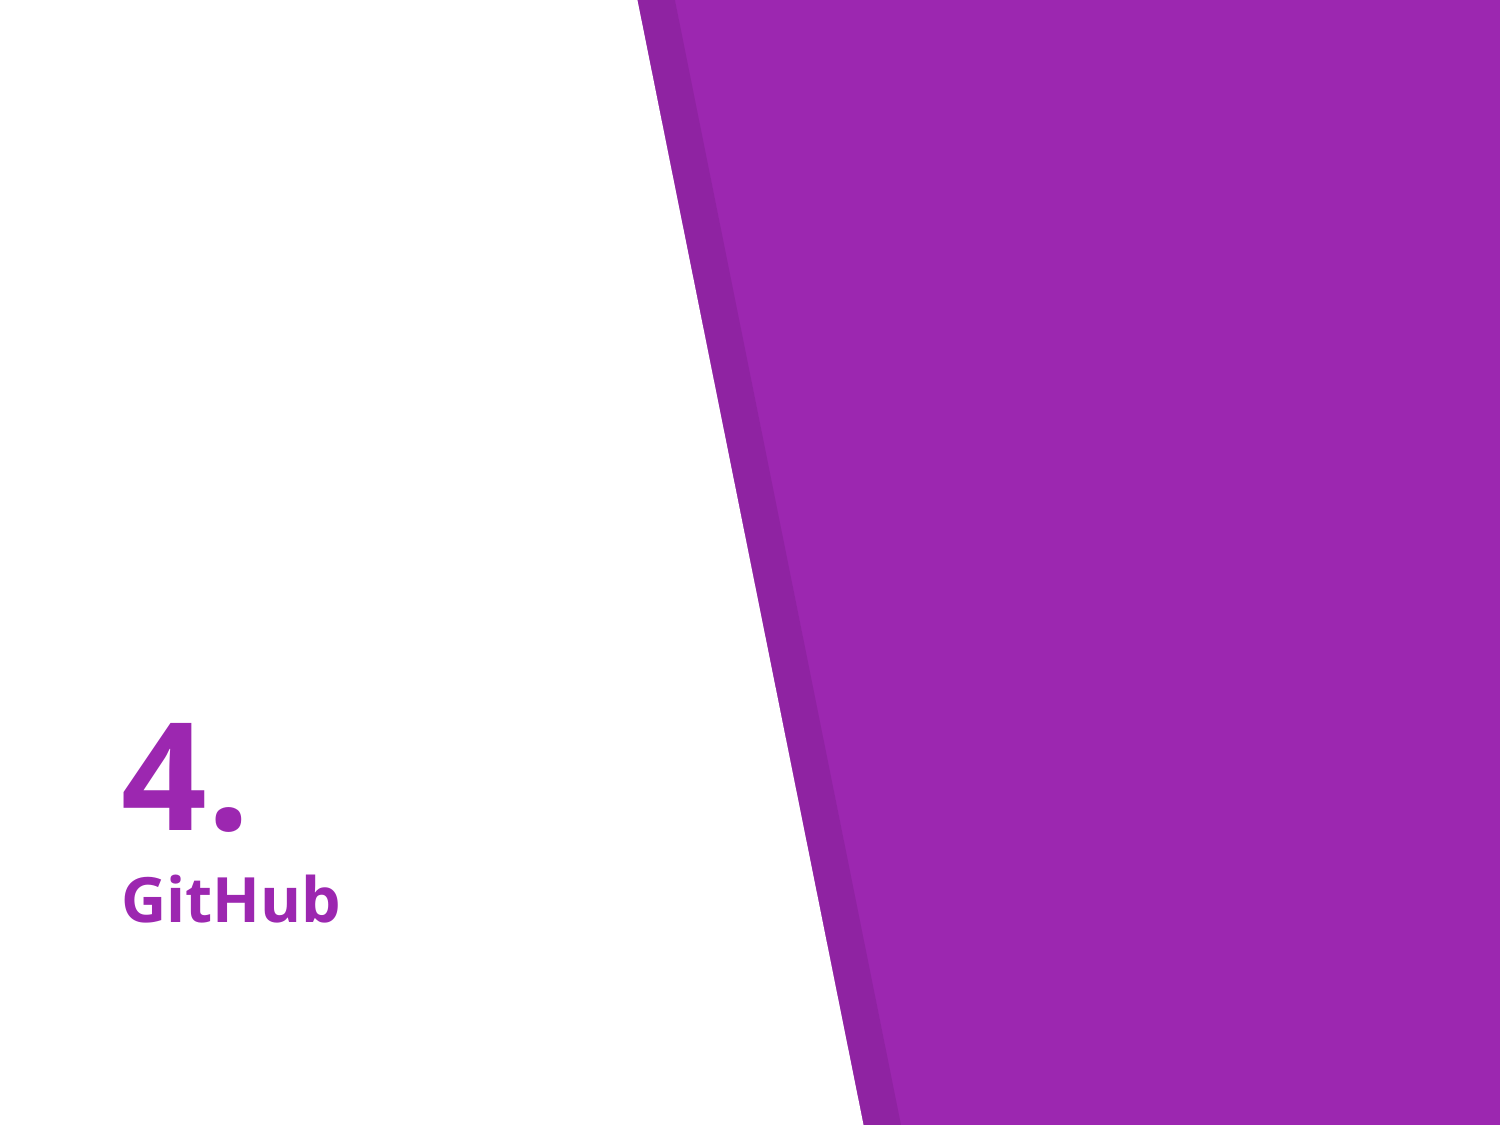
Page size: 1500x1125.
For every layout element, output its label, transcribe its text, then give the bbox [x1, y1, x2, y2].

title 4. GitHub [106, 296, 685, 951]
